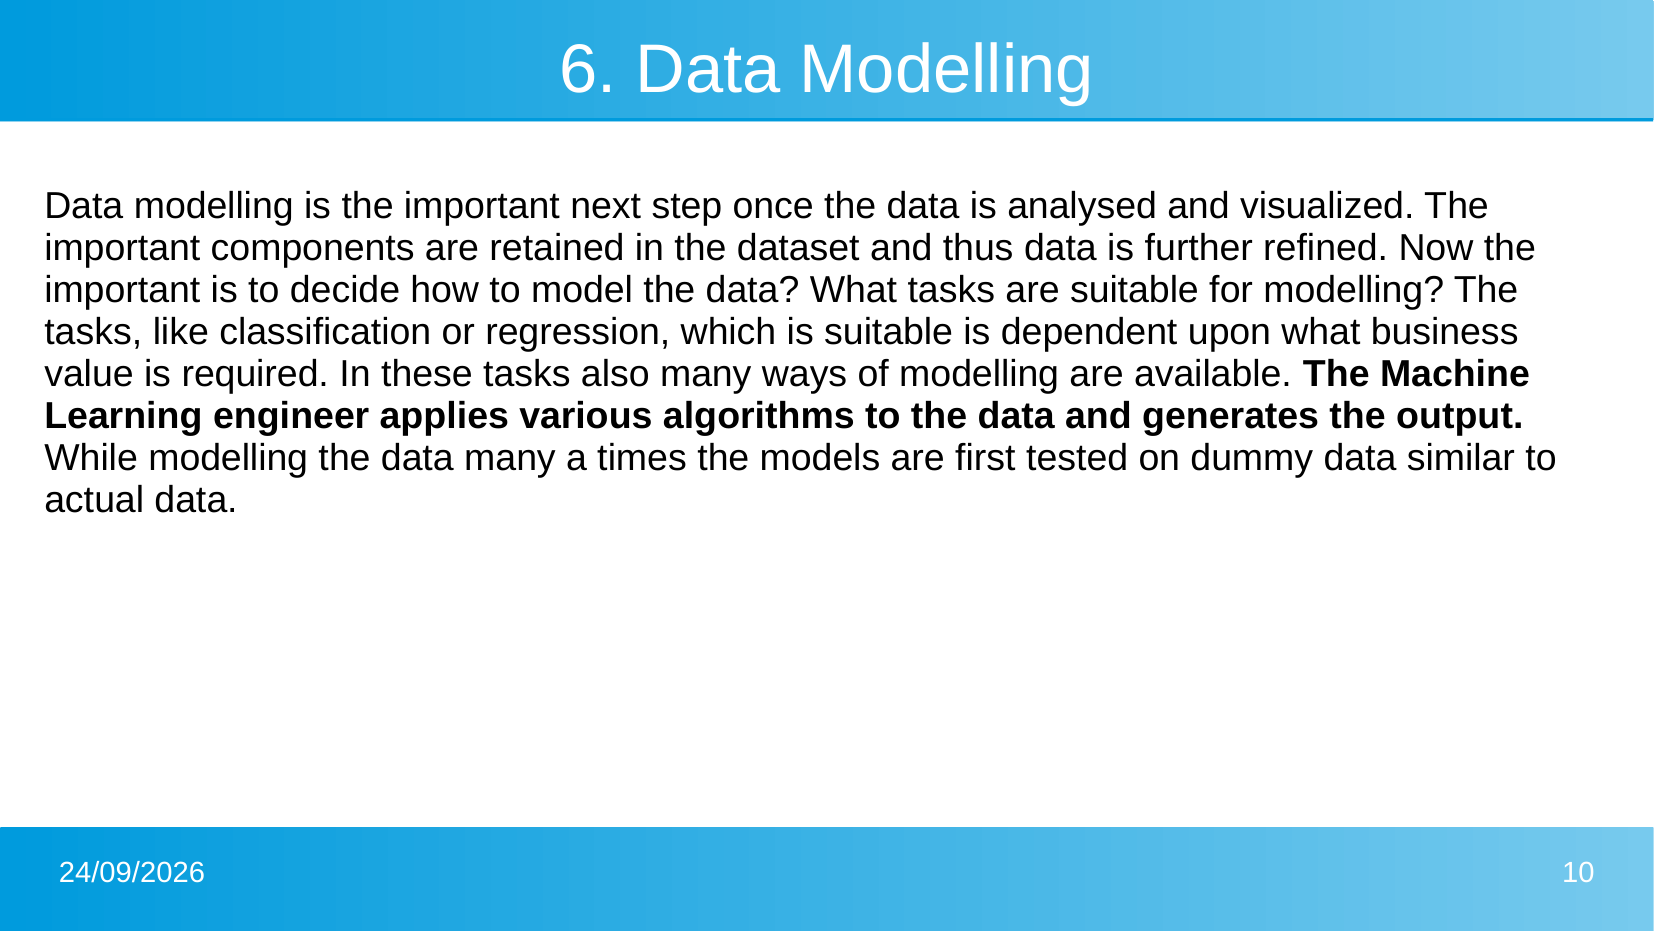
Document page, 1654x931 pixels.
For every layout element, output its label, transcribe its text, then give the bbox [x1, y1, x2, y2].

text_box Data modelling is the important next step once the data is analysed and visualized. The important components are retained in the dataset and thus data is further refined. Now the important is to decide how to model the data? What tasks are suitable for modelling? The tasks, like classification or regression, which is suitable is dependent upon what business value is required. In these tasks also many ways of modelling are available. The Machine Learning engineer applies various algorithms to the data and generates the output. While modelling the data many a times the models are first tested on dummy data similar to actual data. [29, 177, 1625, 528]
title 6. Data Modelling [59, 29, 1595, 108]
